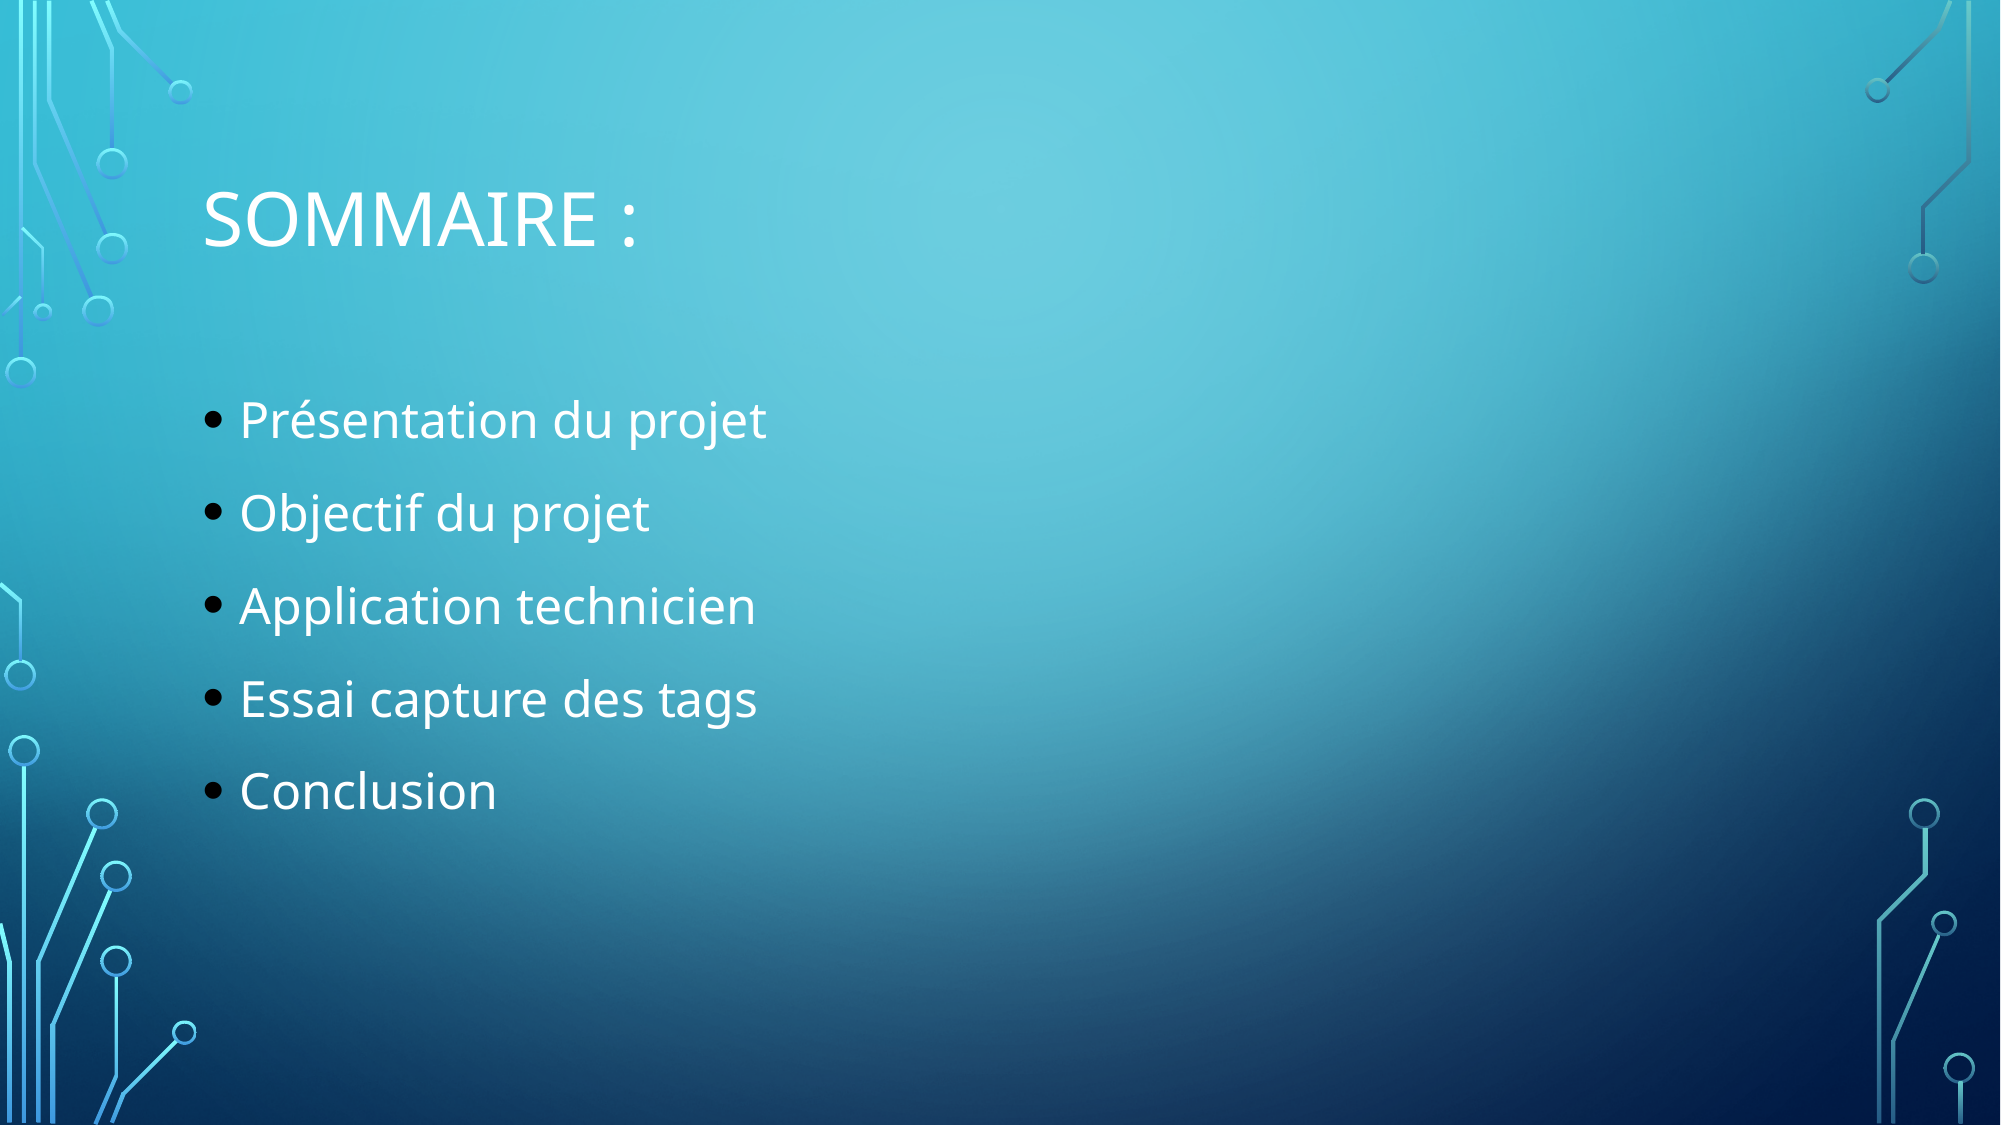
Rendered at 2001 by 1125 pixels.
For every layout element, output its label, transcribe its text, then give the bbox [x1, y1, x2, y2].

list Présentation du projet Objectif du projet Application technicien Essai capture des tags Conclusion [187, 369, 1813, 951]
title Sommaire : [187, 101, 1813, 344]
